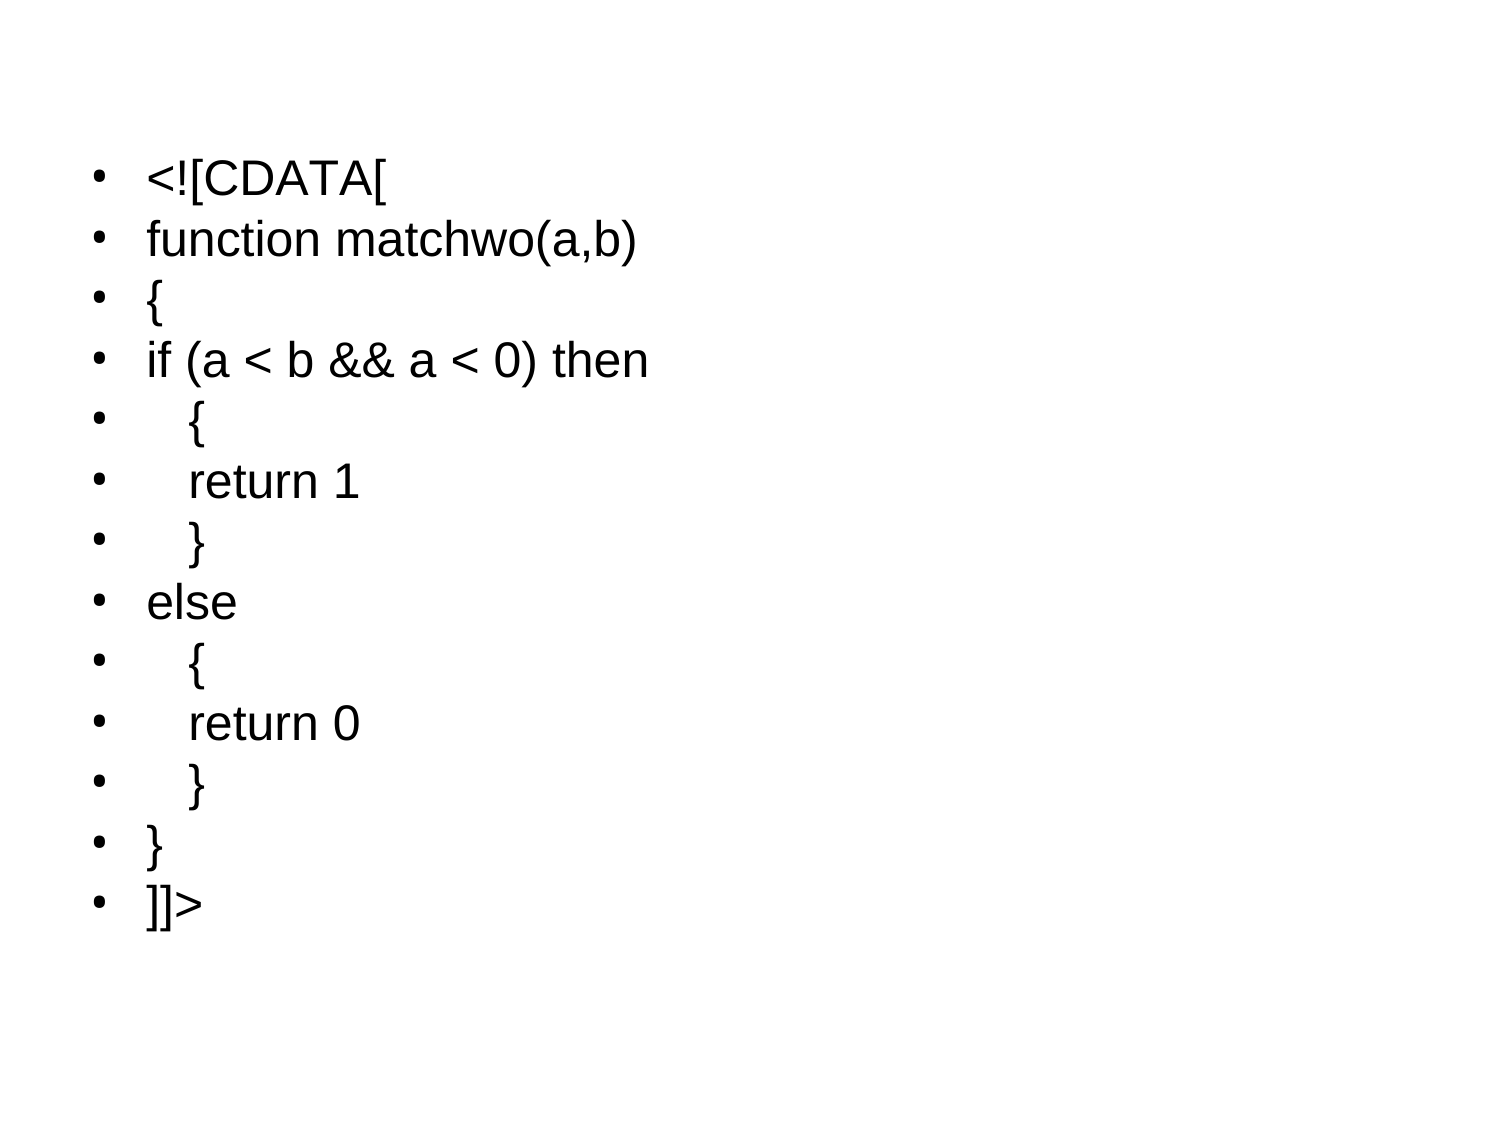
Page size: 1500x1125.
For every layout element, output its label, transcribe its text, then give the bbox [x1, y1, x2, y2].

list <![CDATA[ function matchwo(a,b) { if (a < b && a < 0) then { return 1 } else { return 0 } } ]]> [75, 149, 1426, 1005]
